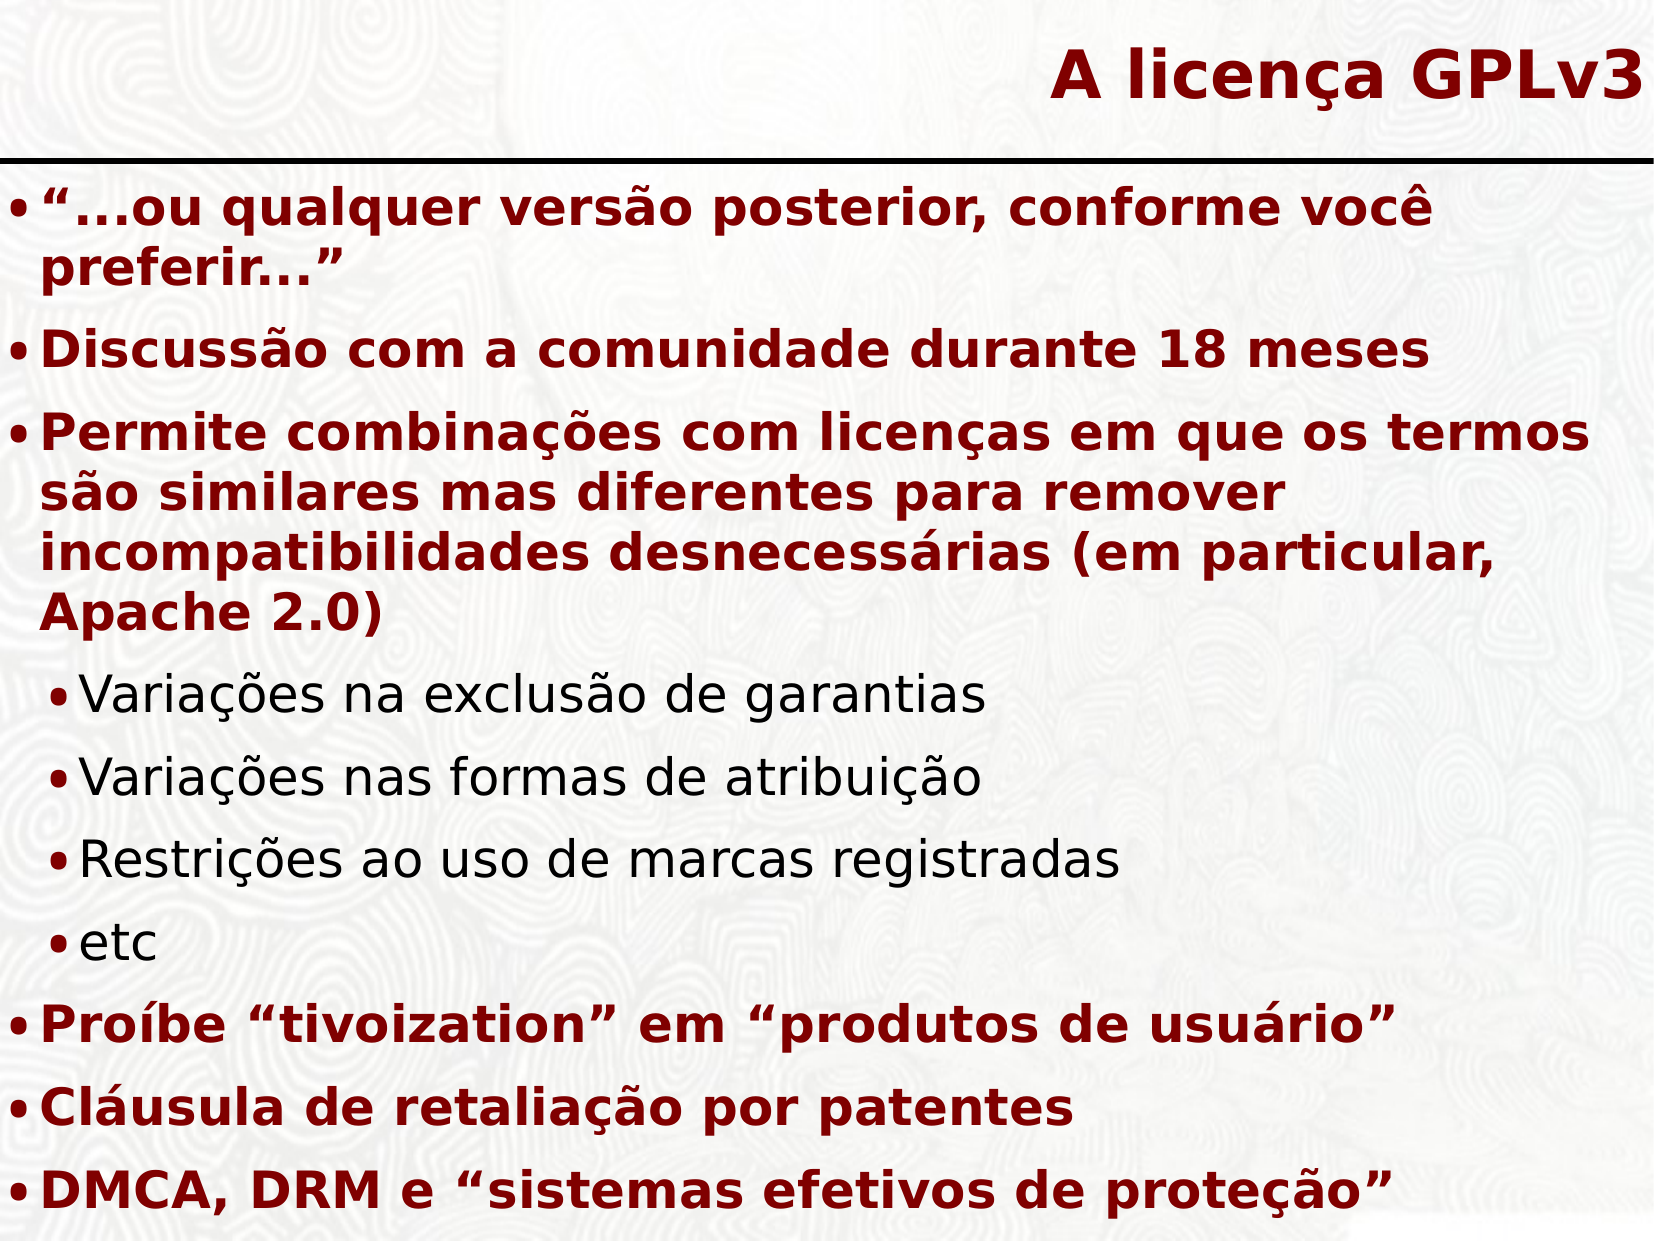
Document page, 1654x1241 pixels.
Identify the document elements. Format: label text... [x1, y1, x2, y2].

list “...ou qualquer versão posterior, conforme você preferir...” Discussão com a comunidade durante 18 meses Permite combinações com licenças em que os termos são similares mas diferentes para remover incompatibilidades desnecessárias (em particular, Apache 2.0) Variações na exclusão de garantias Variações nas formas de atribuição Restrições ao uso de marcas registradas etc Proíbe “tivoization” em “produtos de usuário” Cláusula de retaliação por patentes DMCA, DRM e “sistemas efetivos de proteção” [5, 177, 1654, 1229]
picture [0, 0, 1654, 158]
title A licença GPLv3 [602, 0, 1648, 153]
picture [0, 164, 1654, 1241]
